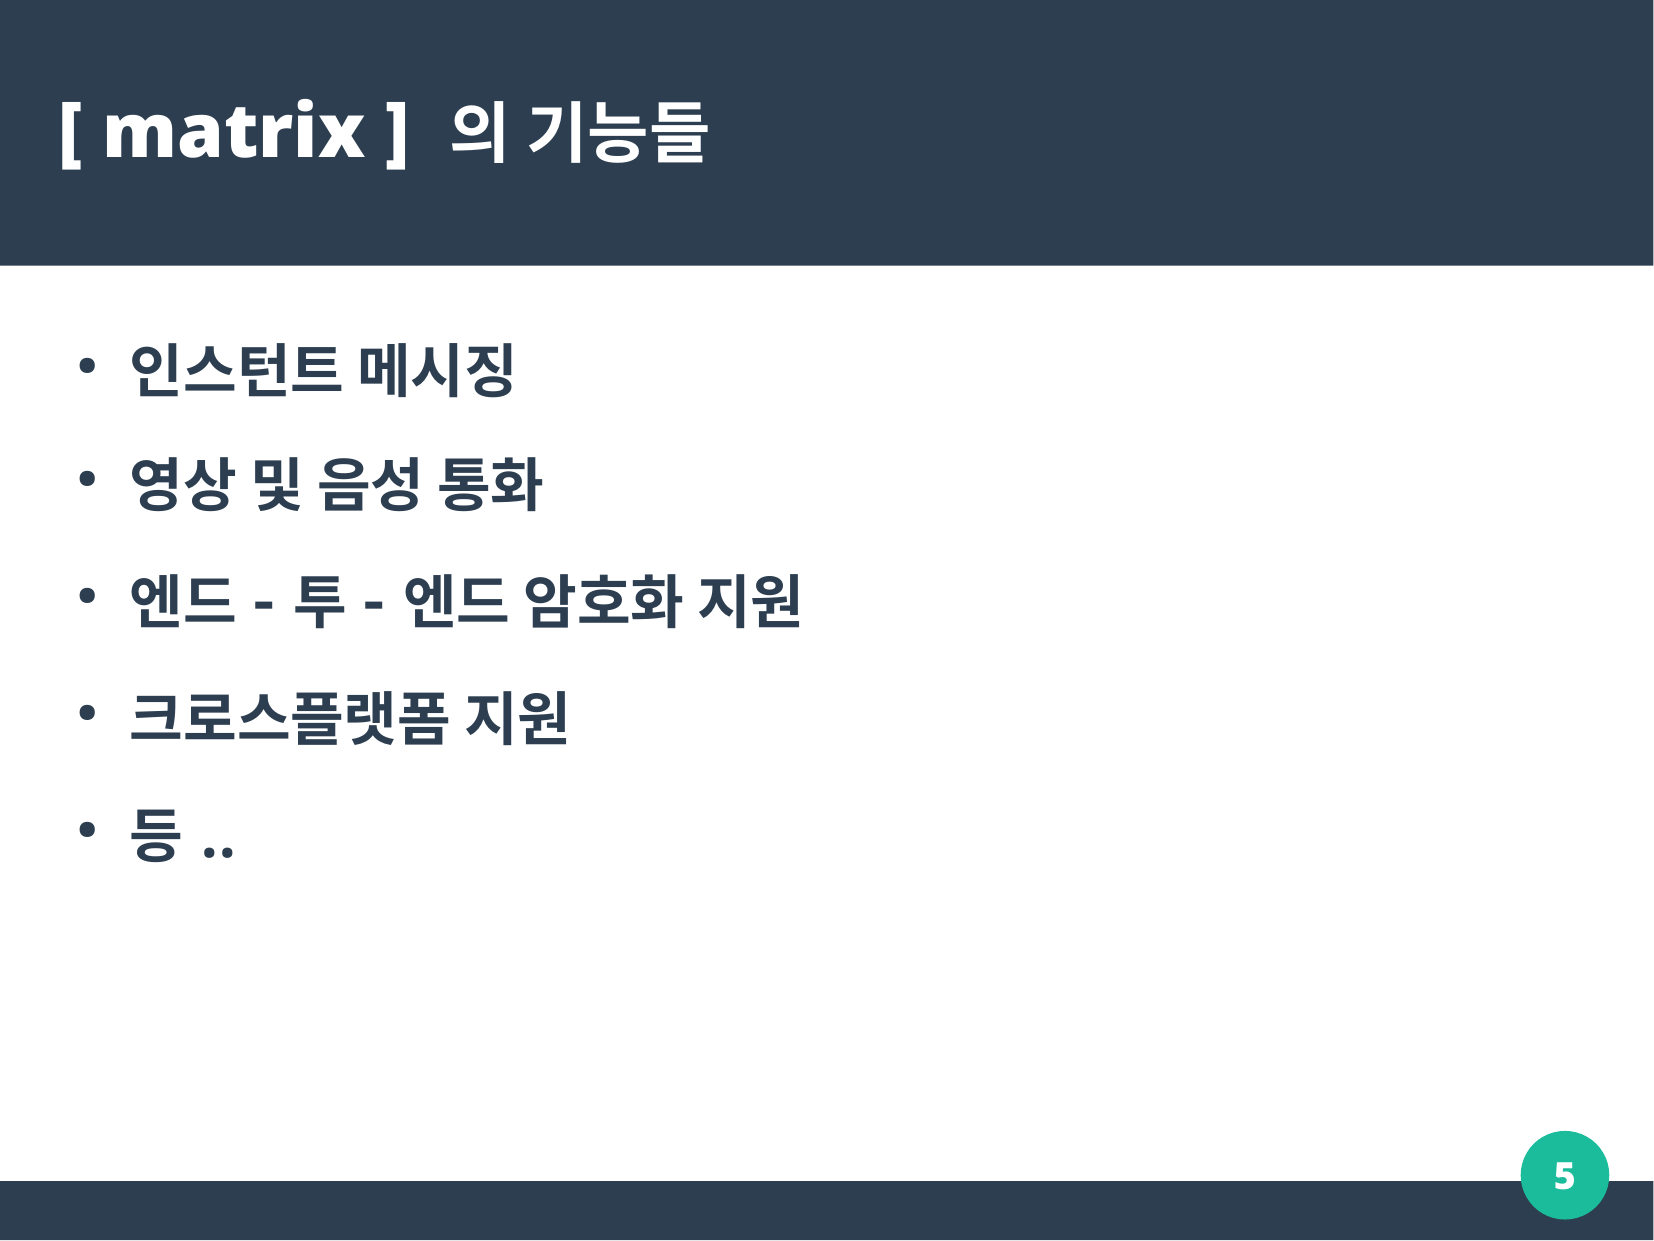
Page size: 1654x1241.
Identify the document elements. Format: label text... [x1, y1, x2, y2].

list 인스턴트 메시징 영상 및 음성 통화 엔드-투-엔드 암호화 지원 크로스플랫폼 지원 등.. [59, 324, 1595, 1152]
title [ matrix ] 의 기능들 [59, 49, 1595, 207]
